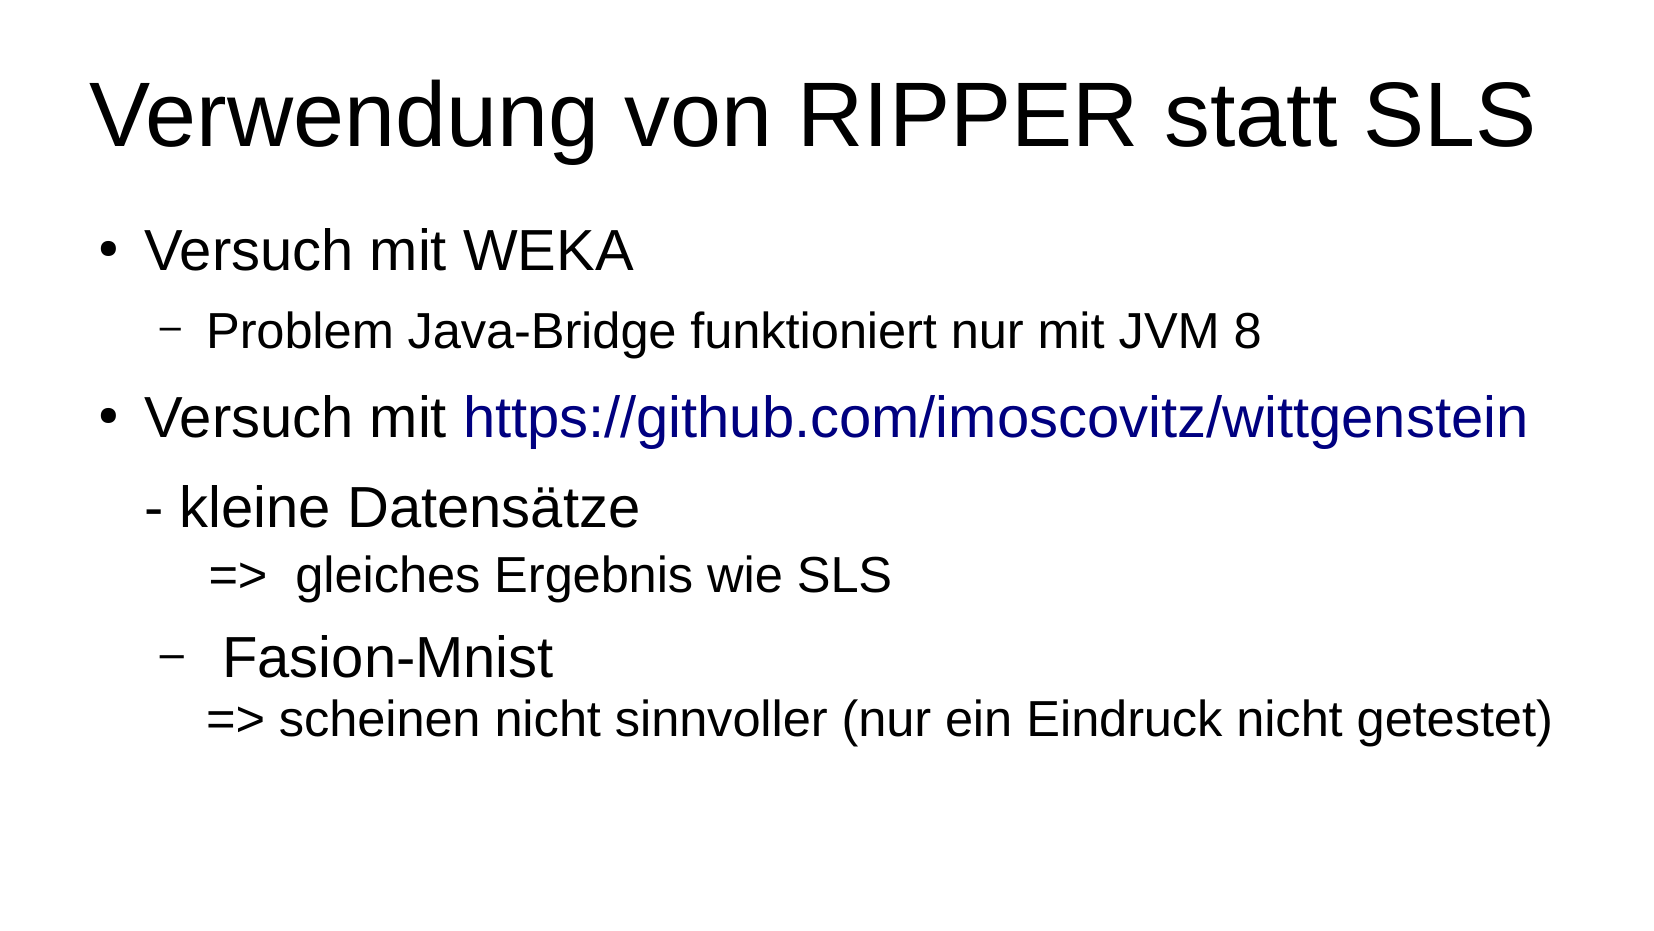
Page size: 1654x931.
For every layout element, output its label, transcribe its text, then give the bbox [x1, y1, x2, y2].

title Verwendung von RIPPER statt SLS [82, 37, 1571, 193]
list Versuch mit WEKA Problem Java-Bridge funktioniert nur mit JVM 8 Versuch mit https://github.com/imoscovitz/wittgenstein - kleine Datensätze => gleiches Ergebnis wie SLS Fasion-Mnist => scheinen nicht sinnvoller (nur ein Eindruck nicht getestet) [82, 217, 1571, 758]
